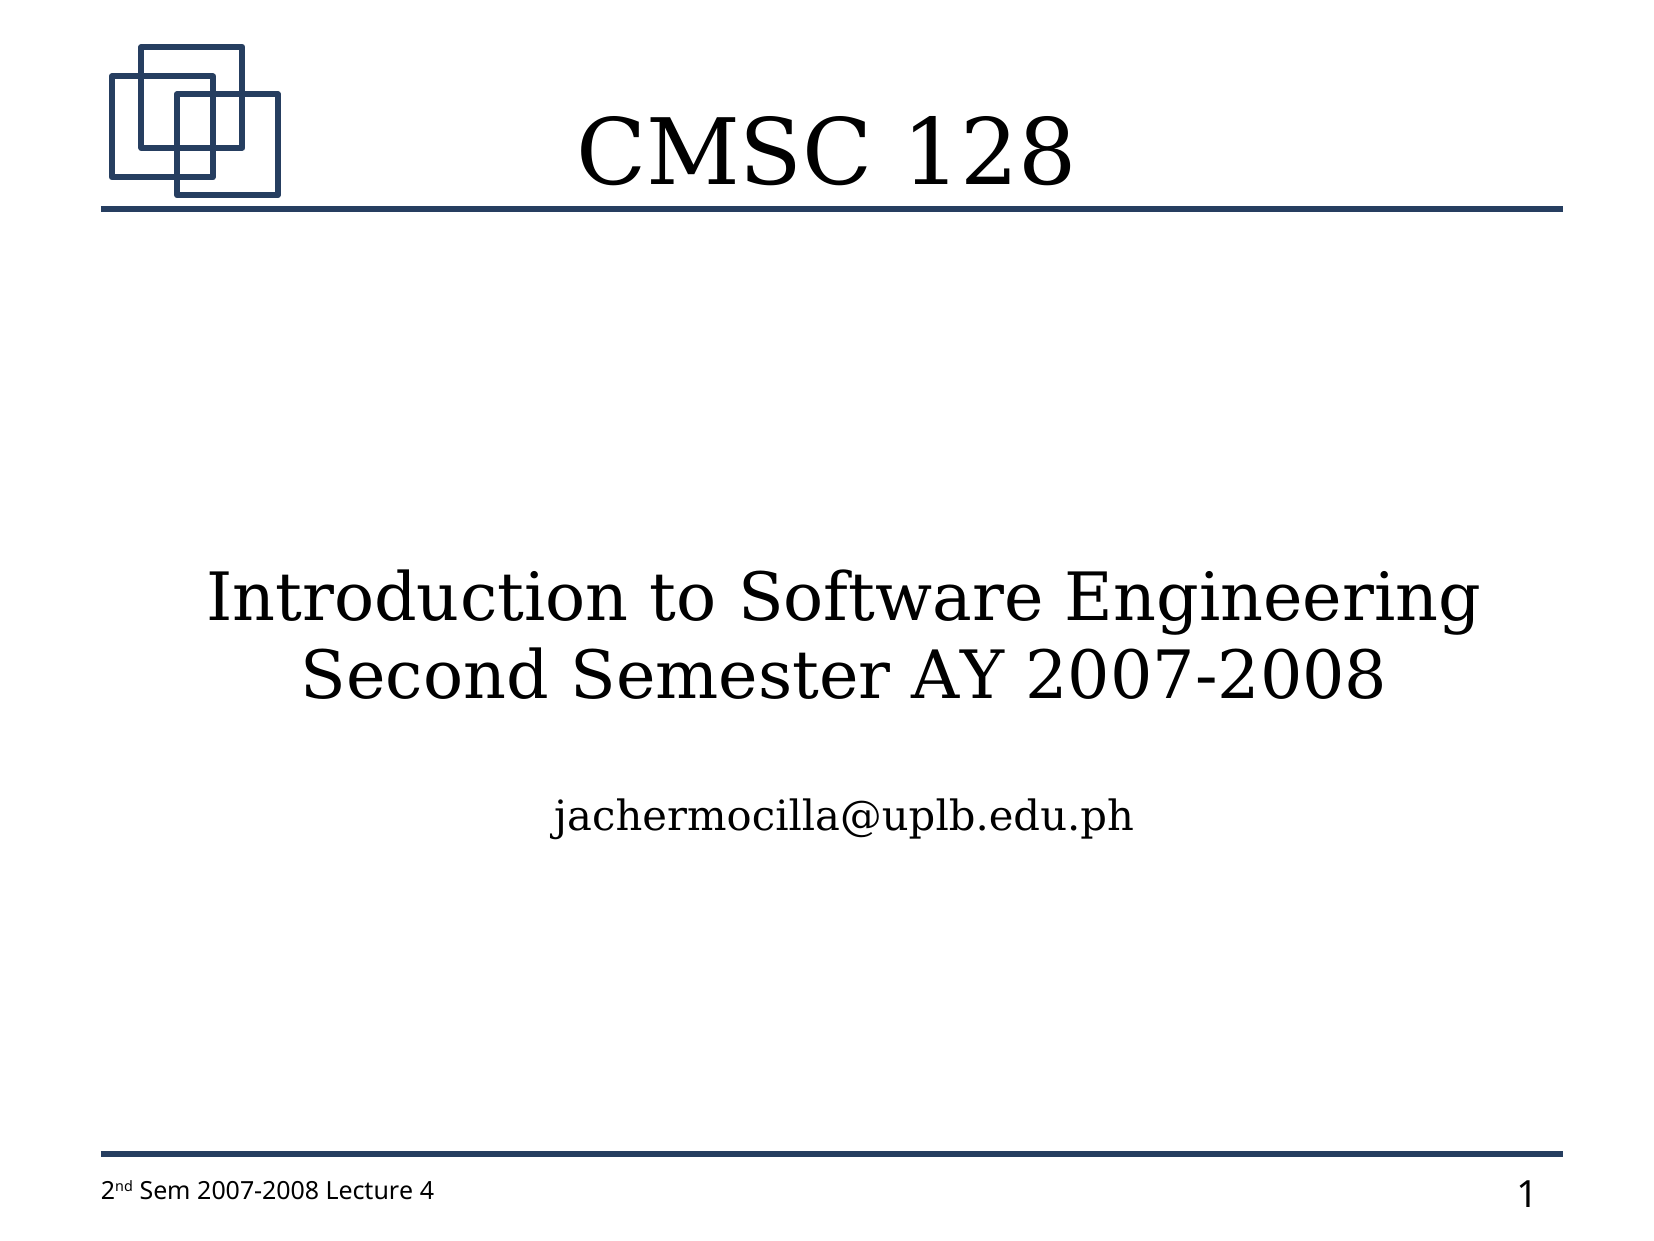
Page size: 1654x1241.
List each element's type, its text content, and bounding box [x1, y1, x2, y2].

title CMSC 128 [82, 49, 1571, 257]
subtitle Introduction to Software Engineering Second Semester AY 2007-2008 jachermocilla@uplb.edu.ph [82, 290, 1571, 1109]
